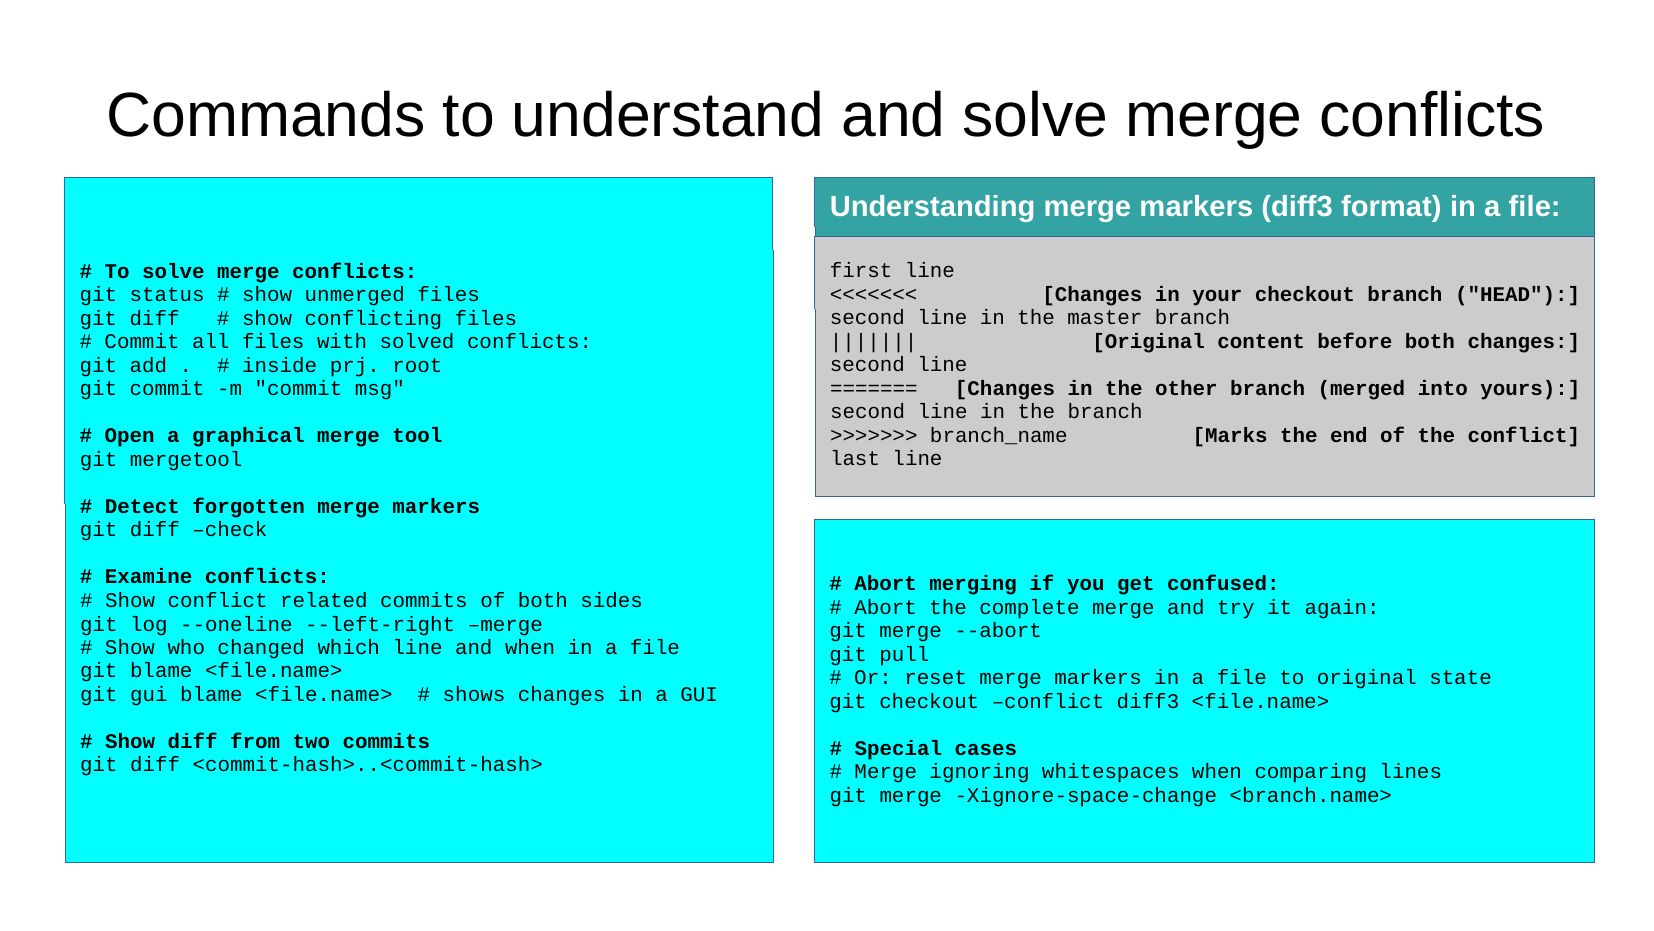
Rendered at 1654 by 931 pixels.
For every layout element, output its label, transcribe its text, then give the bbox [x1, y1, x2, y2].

text_box Understanding merge markers (diff3 format) in a file: [814, 177, 1595, 237]
text_box first line <<<<<<< [Changes in your checkout branch ("HEAD"):] second line in the master branch ||||||| [Original content before both changes:] second line ======= [Changes in the other branch (merged into yours):] second line in the branch >>>>>>> branch_name [Marks the end of the conflict] last line [814, 236, 1595, 497]
text_box # Abort merging if you get confused: # Abort the complete merge and try it again: git merge --abort git pull # Or: reset merge markers in a file to original state git checkout –conflict diff3 <file.name> # Special cases # Merge ignoring whitespaces when comparing lines git merge -Xignore-space-change <branch.name> [814, 519, 1595, 863]
title Commands to understand and solve merge conflicts [82, 37, 1571, 193]
text_box # To solve merge conflicts: git status # show unmerged files git diff # show conflicting files # Commit all files with solved conflicts: git add . # inside prj. root git commit -m "commit msg" # Open a graphical merge tool git mergetool # Detect forgotten merge markers git diff –check # Examine conflicts: # Show conflict related commits of both sides git log --oneline --left-right –merge # Show who changed which line and when in a file git blame <file.name> git gui blame <file.name> # shows changes in a GUI # Show diff from two commits git diff <commit-hash>..<commit-hash> [64, 177, 774, 863]
